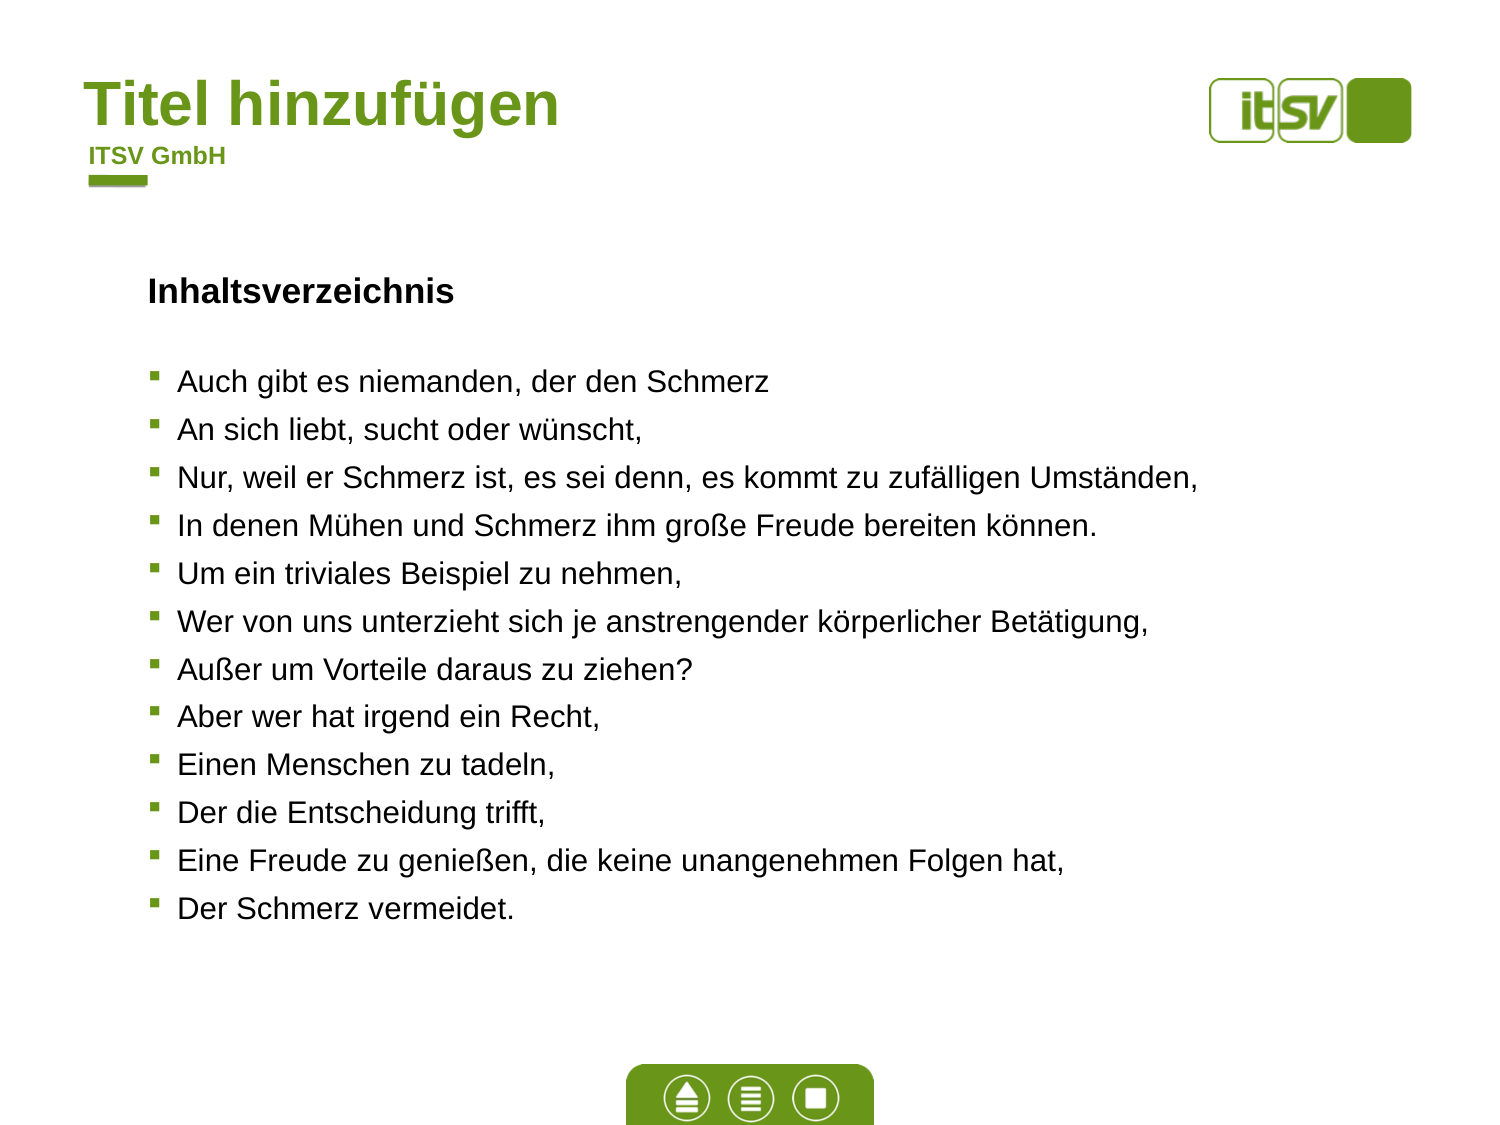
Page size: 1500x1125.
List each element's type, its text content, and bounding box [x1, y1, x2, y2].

picture [626, 1064, 874, 1125]
picture [1209, 78, 1412, 143]
title Titel hinzufügen [83, 62, 1191, 139]
list Auch gibt es niemanden, der den Schmerz An sich liebt, sucht oder wünscht, Nur, weil er Schmerz ist, es sei denn, es kommt zu zufälligen Umständen, In denen Mühen und Schmerz ihm große Freude bereiten können. Um ein triviales Beispiel zu nehmen, Wer von uns unterzieht sich je anstrengender körperlicher Betätigung, Außer um Vorteile daraus zu ziehen? Aber wer hat irgend ein Recht, Einen Menschen zu tadeln, Der die Entscheidung trifft, Eine Freude zu genießen, die keine unangenehmen Folgen hat, Der Schmerz vermeidet. [147, 361, 1353, 594]
subtitle Inhaltsverzeichnis [147, 268, 1353, 312]
